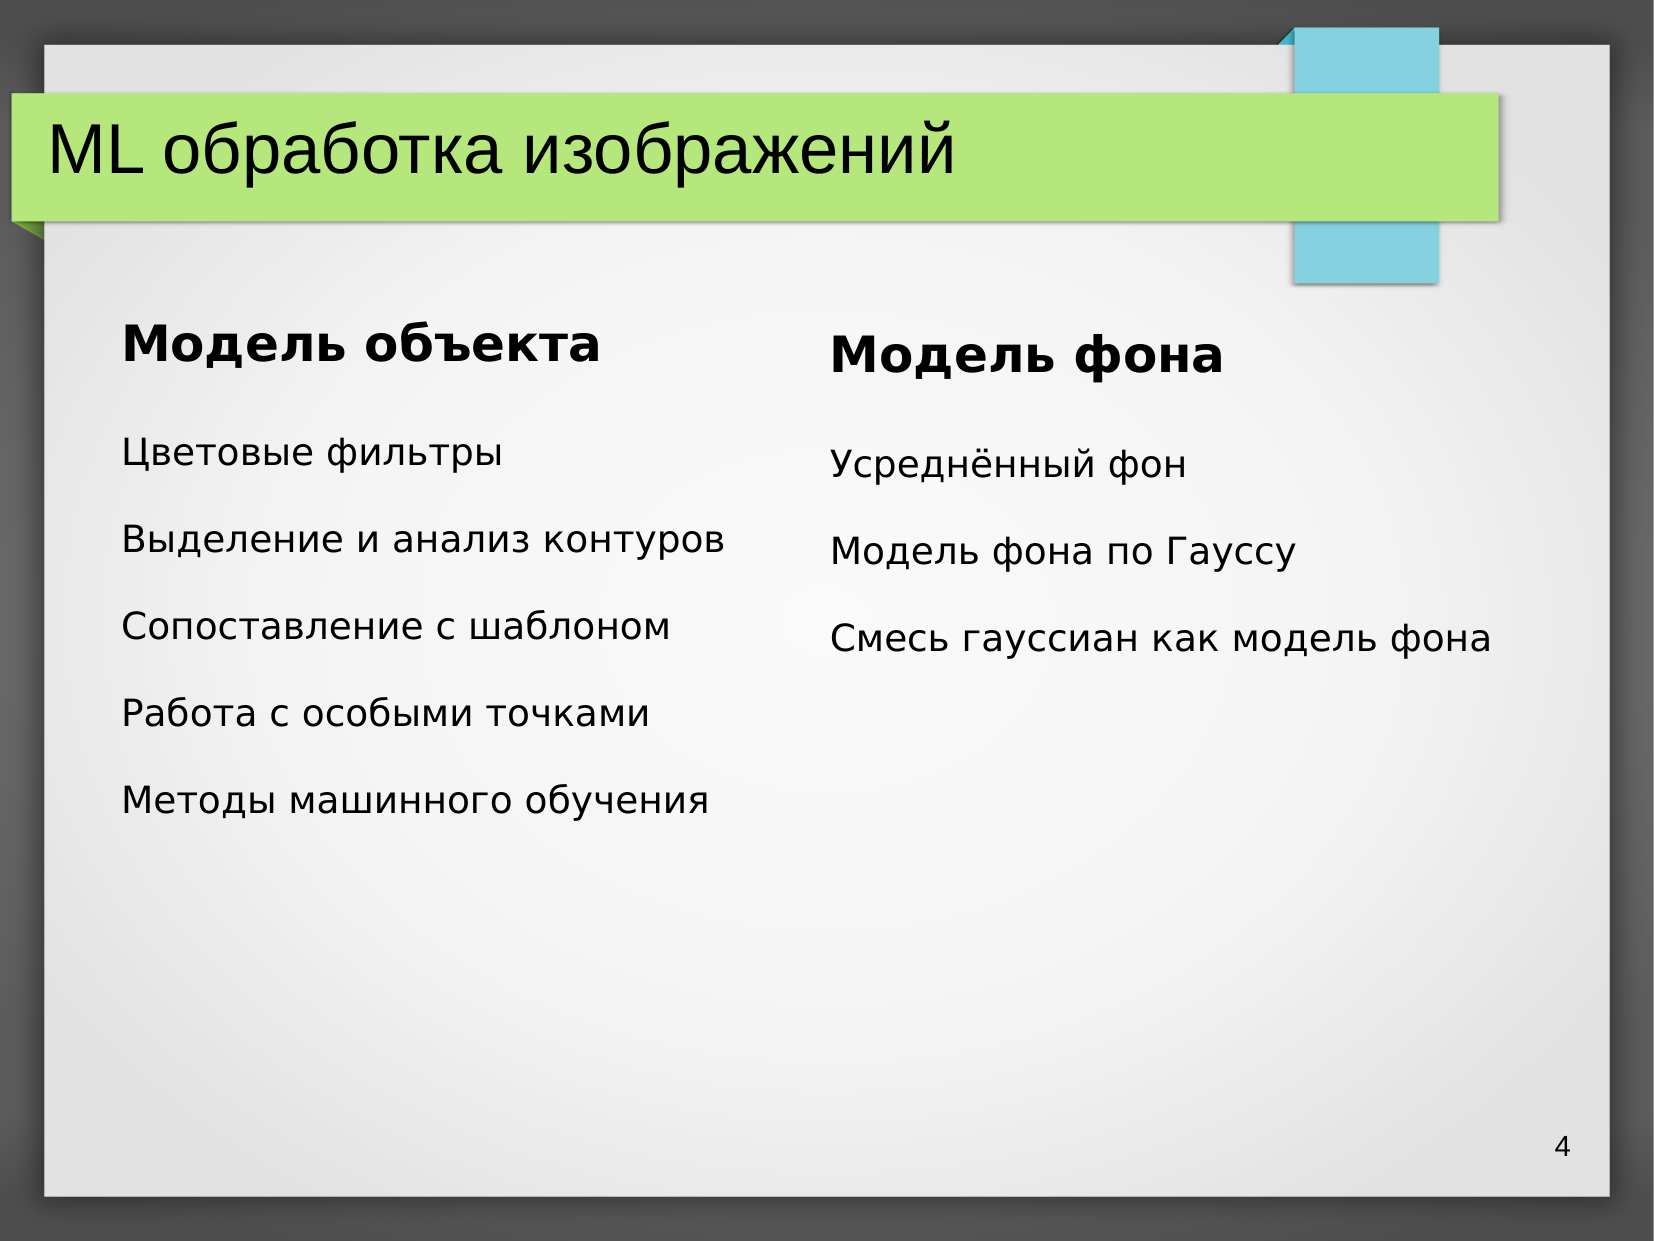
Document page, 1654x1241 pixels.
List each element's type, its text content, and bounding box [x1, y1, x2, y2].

title ML обработка изображений [47, 109, 1501, 189]
picture [0, 0, 1654, 1241]
text_box Модель фона Усреднённый фон Модель фона по Гауссу Смесь гауссиан как модель фона [814, 318, 1560, 709]
text_box Модель объекта Цветовые фильтры Выделение и анализ контуров Сопоставление с шаблоном Работа с особыми точками Методы машинного обучения [106, 307, 792, 875]
